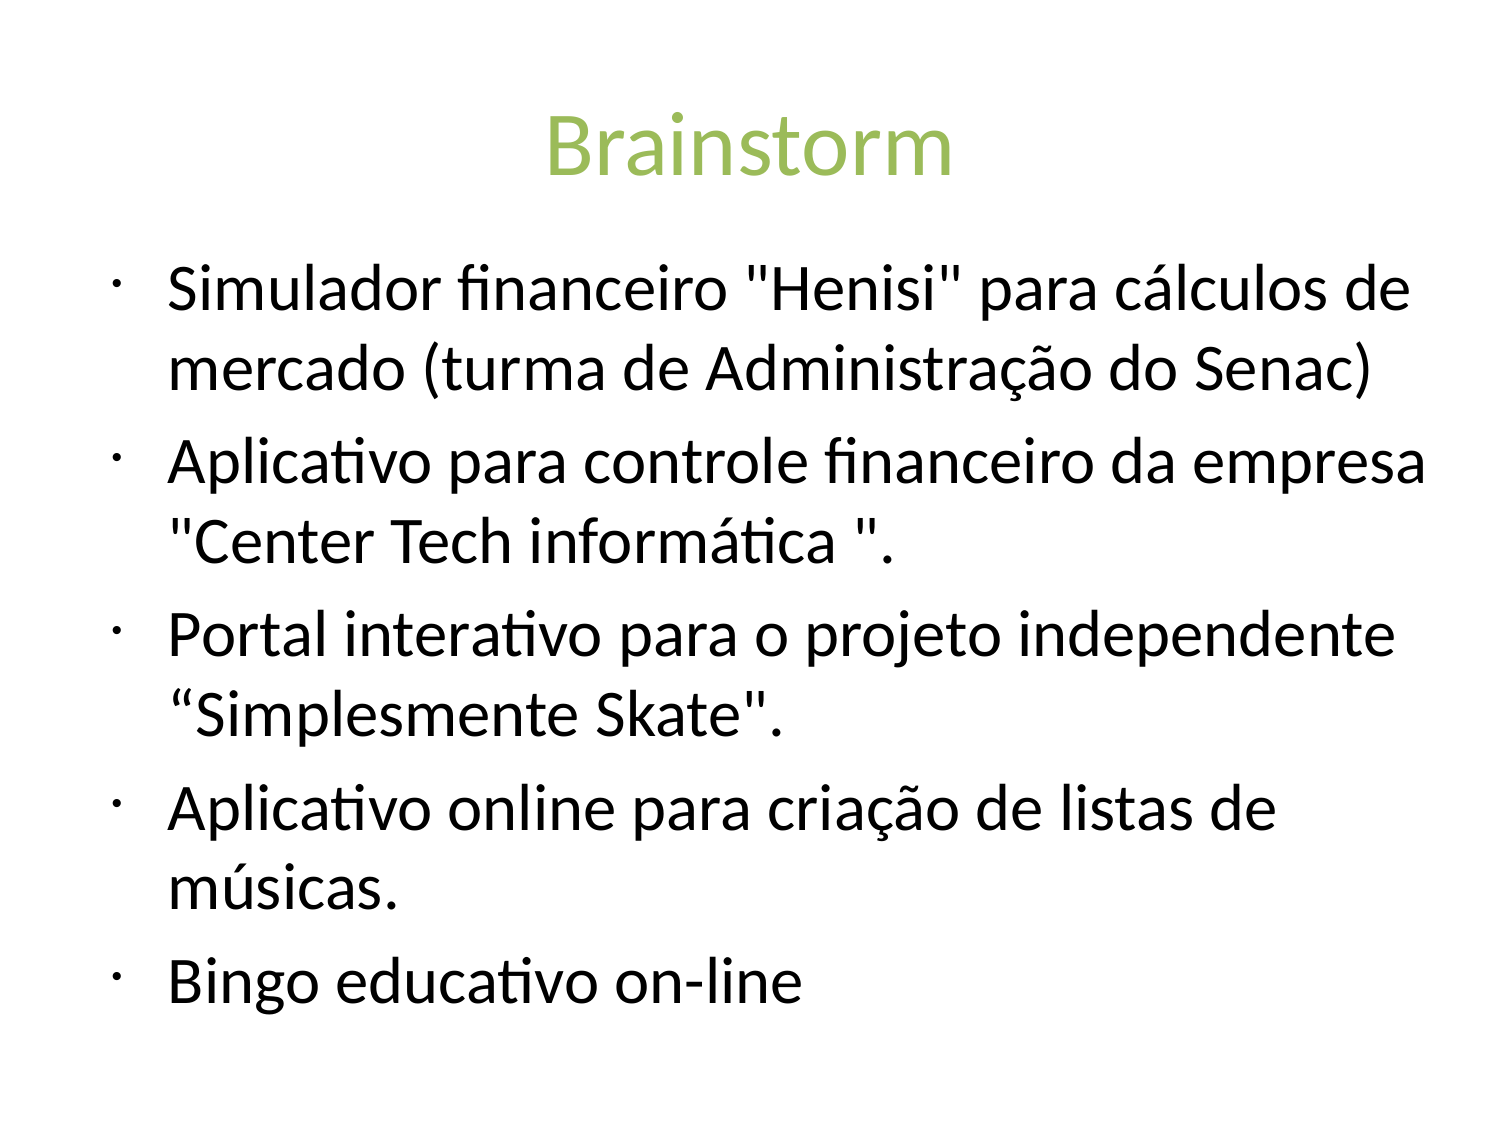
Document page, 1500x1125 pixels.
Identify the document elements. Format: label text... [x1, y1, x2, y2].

list Simulador financeiro "Henisi" para cálculos de mercado (turma de Administração do Senac) Aplicativo para controle financeiro da empresa "Center Tech informática ". Portal interativo para o projeto independente “Simplesmente Skate". Aplicativo online para criação de listas de músicas. Bingo educativo on-line [96, 236, 1447, 1125]
title Brainstorm [75, 45, 1425, 233]
